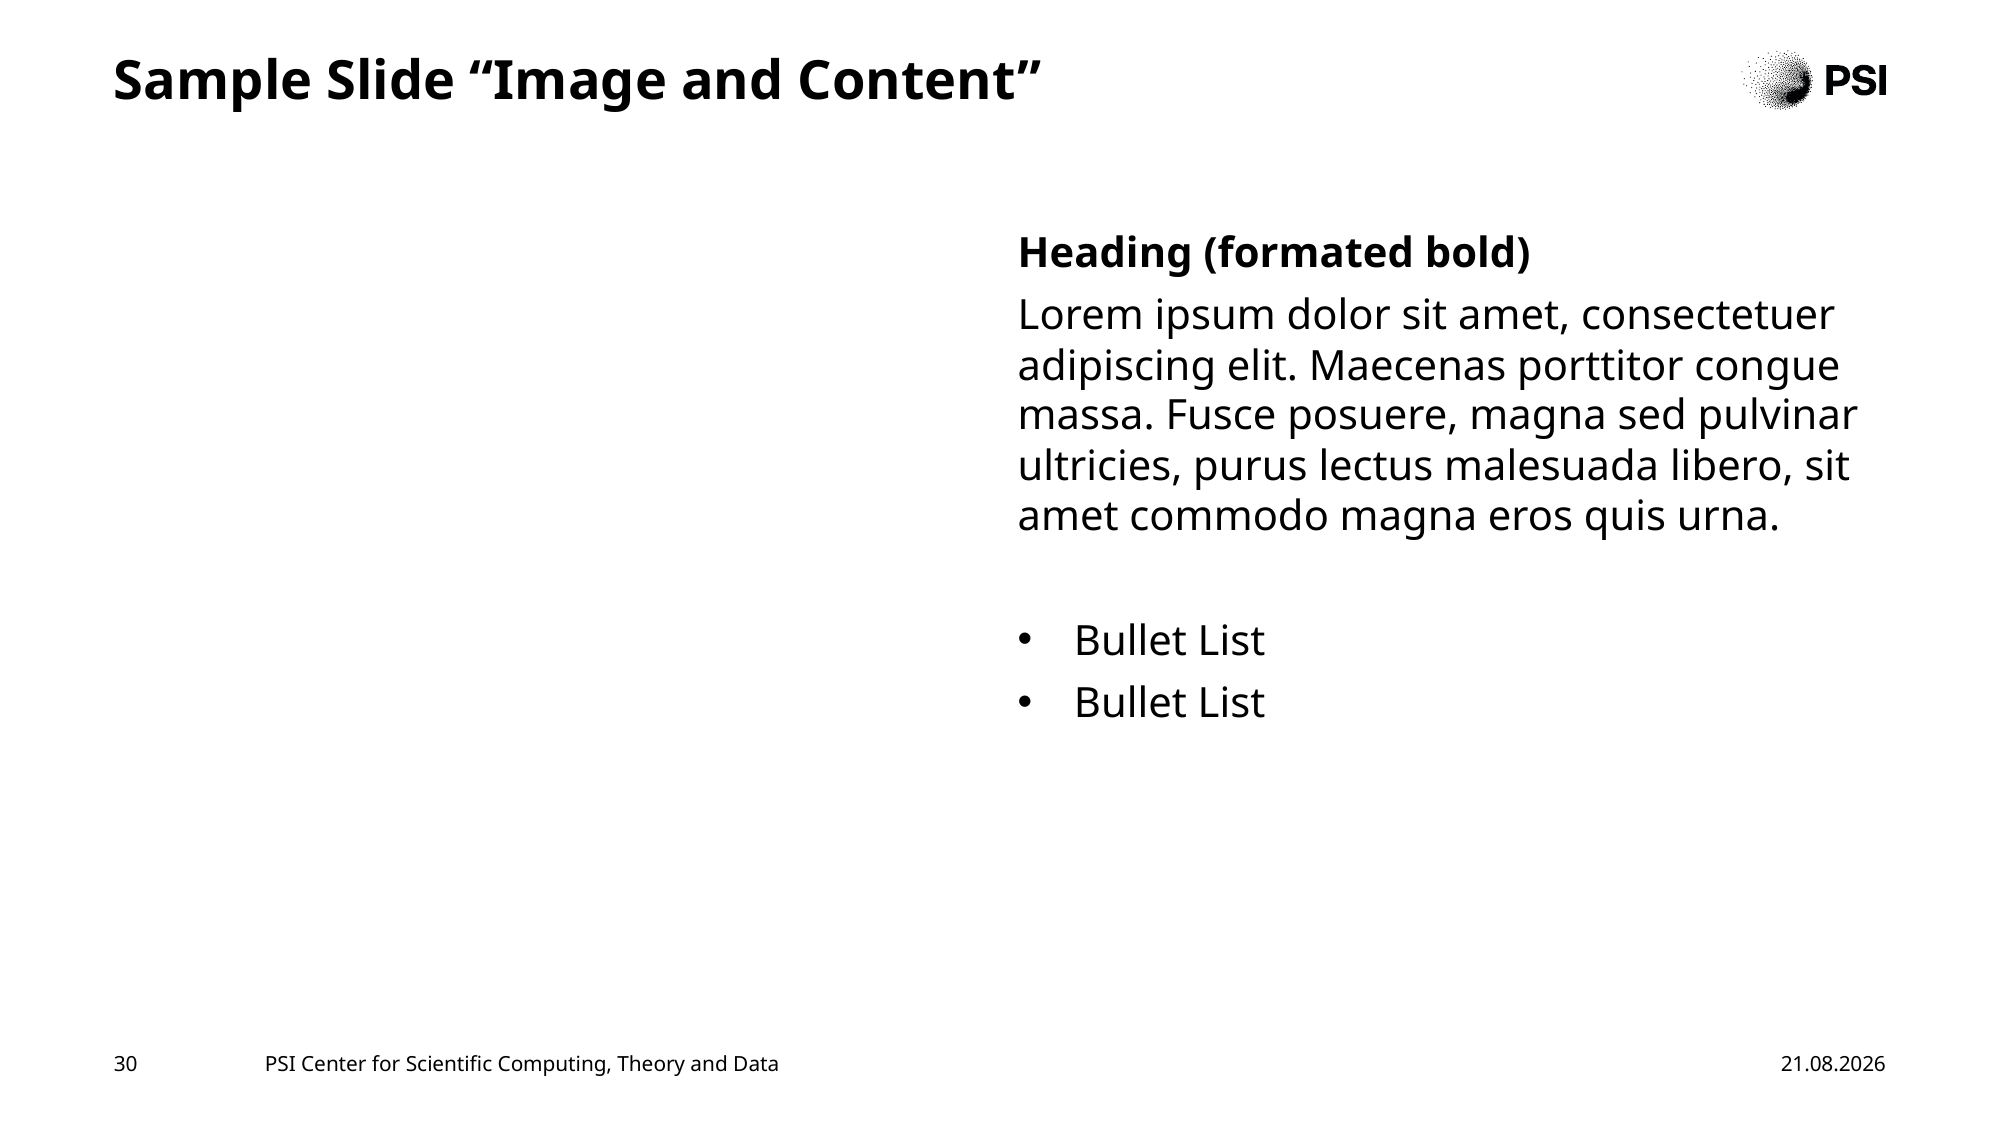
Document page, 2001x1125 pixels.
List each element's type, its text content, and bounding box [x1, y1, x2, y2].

list Heading (formated bold) Lorem ipsum dolor sit amet, consectetuer adipiscing elit. Maecenas porttitor congue massa. Fusce posuere, magna sed pulvinar ultricies, purus lectus malesuada libero, sit amet commodo magna eros quis urna. Bullet List Bullet List [1017, 225, 1886, 988]
title Sample Slide “Image and Content” [114, 45, 1585, 179]
